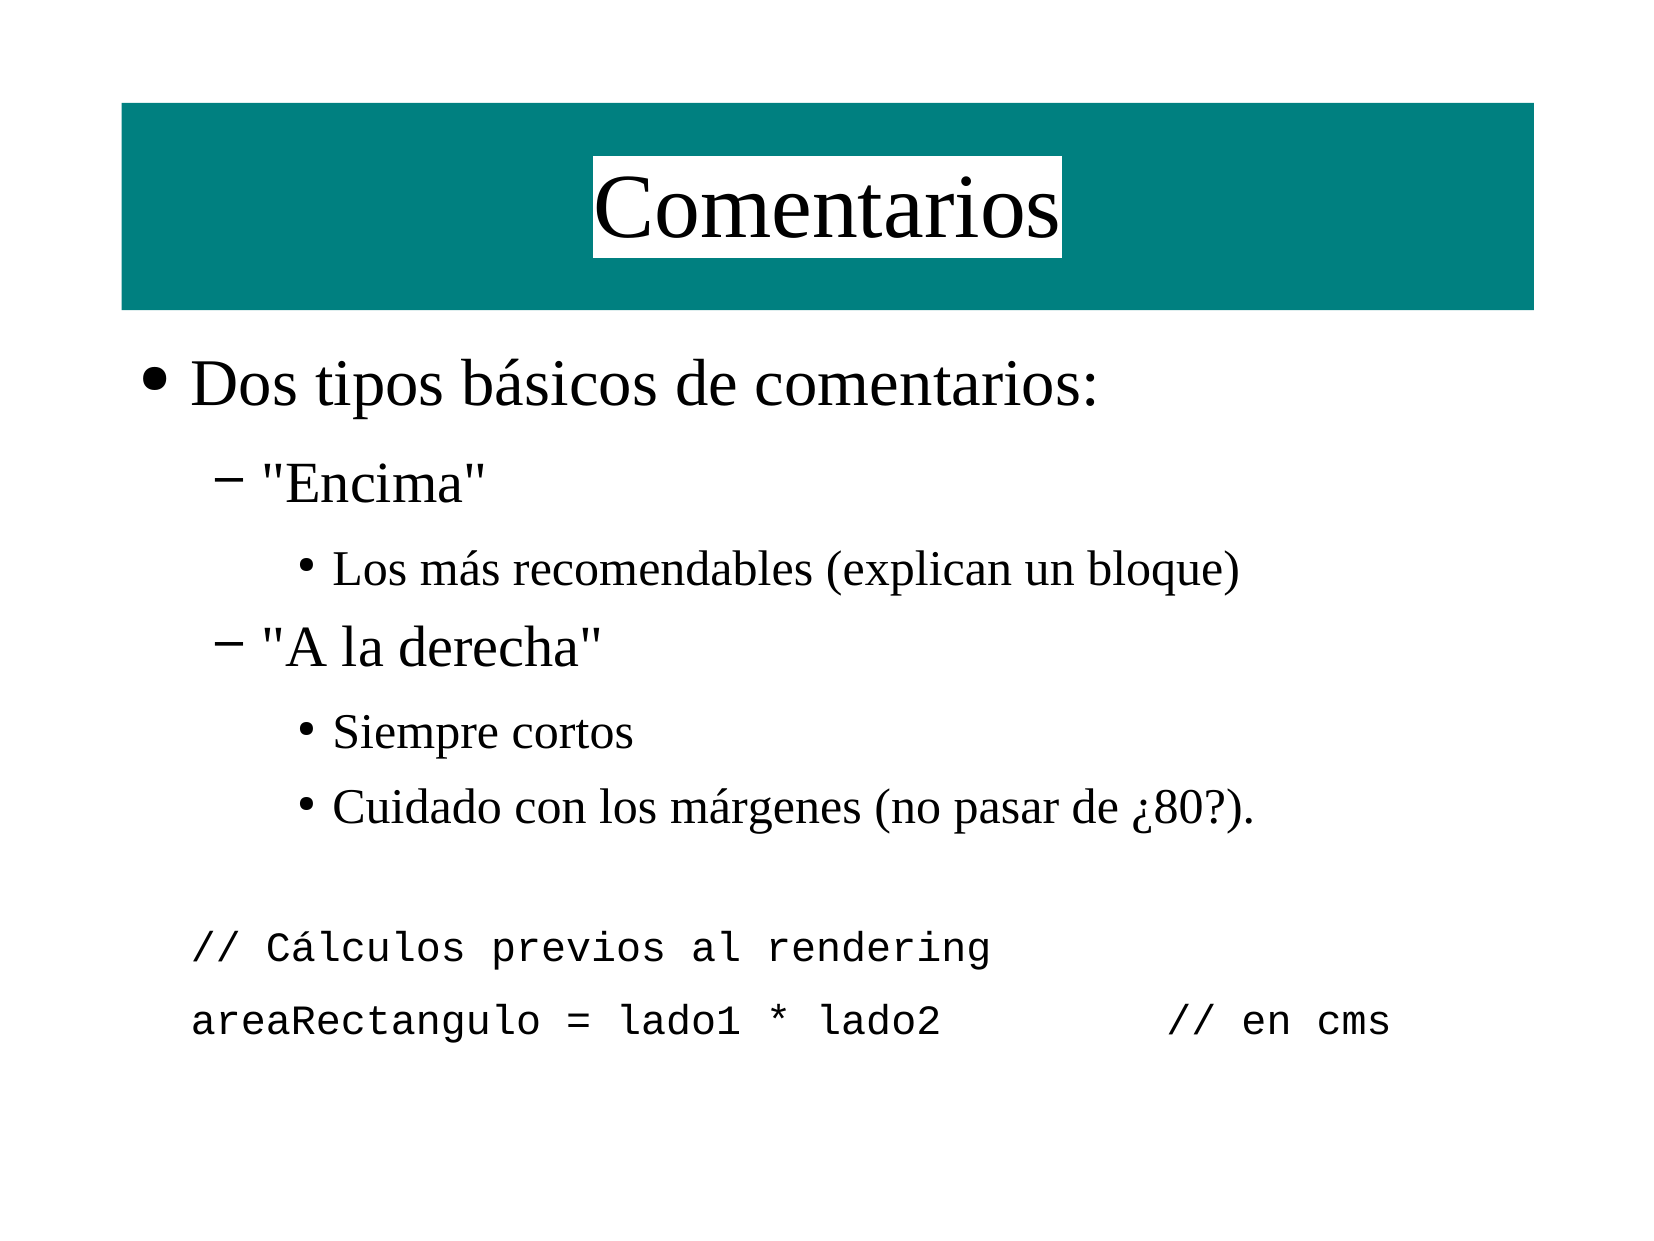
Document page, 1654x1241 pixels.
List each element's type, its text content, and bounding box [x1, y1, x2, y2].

title Comentarios [121, 102, 1534, 311]
text_box Dos tipos básicos de comentarios: "Encima" Los más recomendables (explican un bloque) "A la derecha" Siempre cortos Cuidado con los márgenes (no pasar de ¿80?). // Cálculos previos al rendering areaRectangulo = lado1 * lado2 // en cms [121, 344, 1534, 1118]
